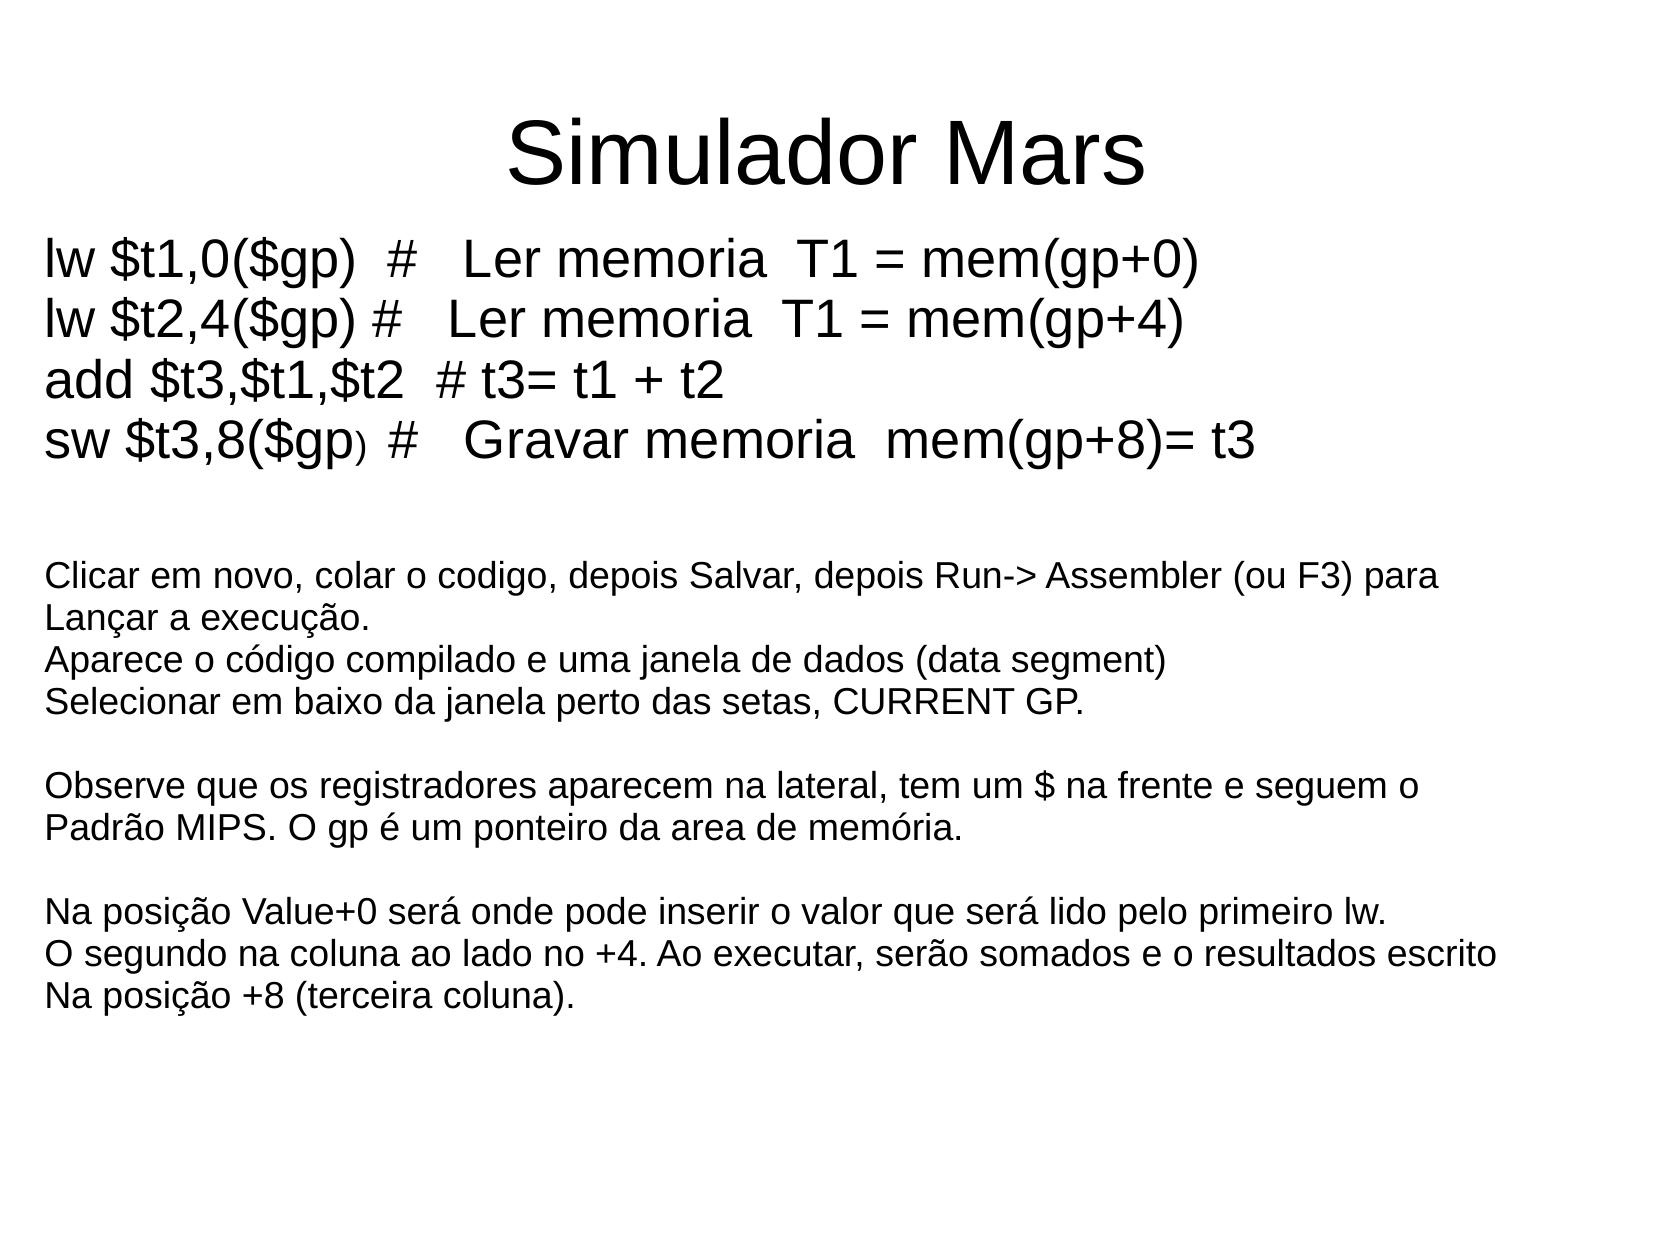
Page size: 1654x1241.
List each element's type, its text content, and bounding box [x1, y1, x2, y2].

text_box lw $t1,0($gp) # Ler memoria T1 = mem(gp+0) lw $t2,4($gp) # Ler memoria T1 = mem(gp+4) add $t3,$t1,$t2 # t3= t1 + t2 sw $t3,8($gp) # Gravar memoria mem(gp+8)= t3 Clicar em novo, colar o codigo, depois Salvar, depois Run-> Assembler (ou F3) para Lançar a execução. Aparece o código compilado e uma janela de dados (data segment) Selecionar em baixo da janela perto das setas, CURRENT GP. Observe que os registradores aparecem na lateral, tem um $ na frente e seguem o Padrão MIPS. O gp é um ponteiro da area de memória. Na posição Value+0 será onde pode inserir o valor que será lido pelo primeiro lw. O segundo na coluna ao lado no +4. Ao executar, serão somados e o resultados escrito Na posição +8 (terceira coluna). [29, 220, 1513, 1025]
title Simulador Mars [82, 49, 1571, 257]
